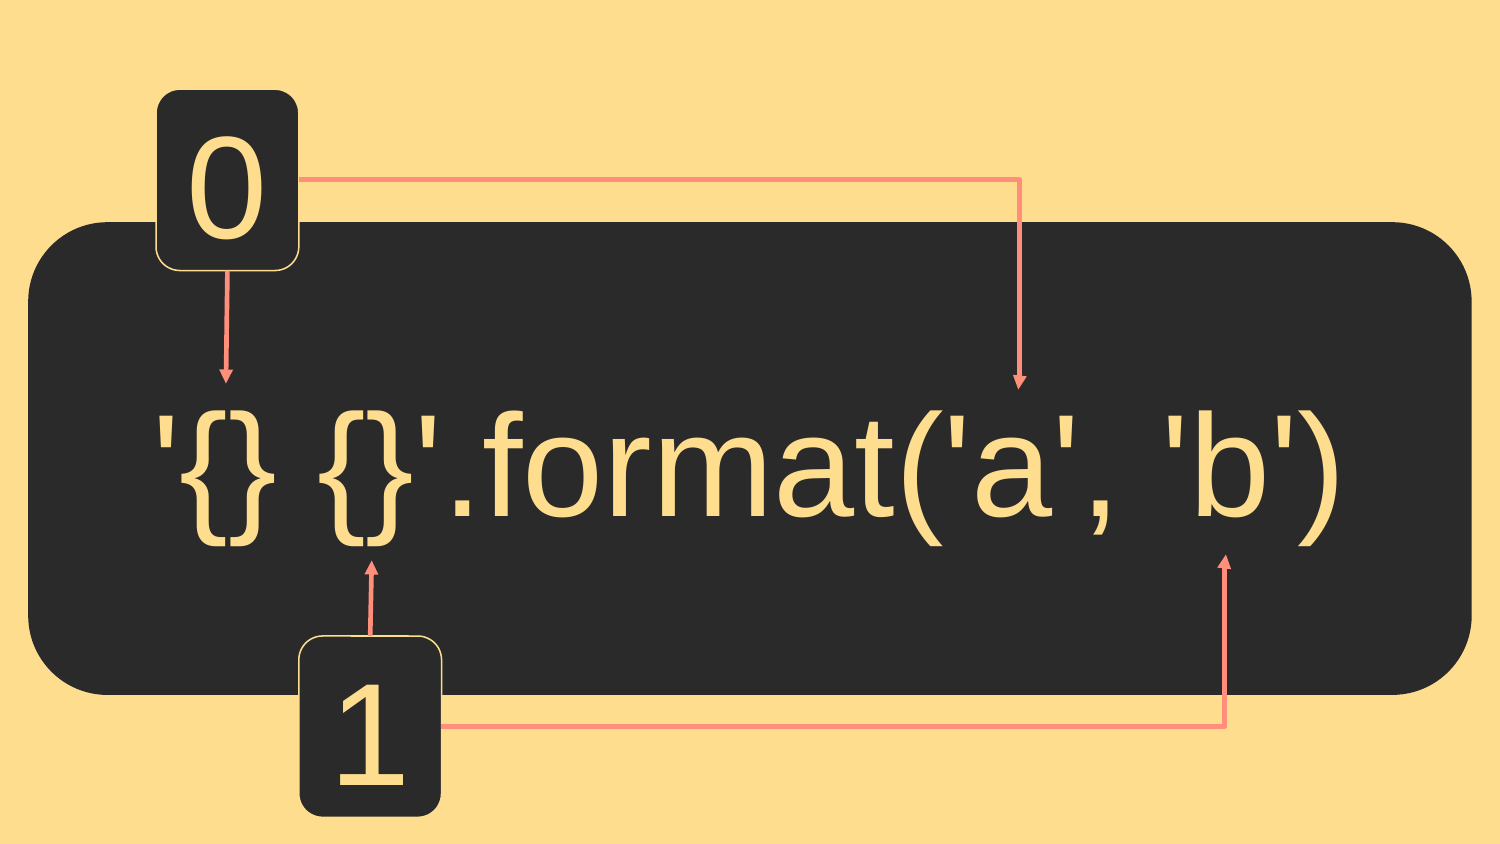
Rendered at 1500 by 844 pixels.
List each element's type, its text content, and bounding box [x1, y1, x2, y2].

text_box '{} {}'.format('a', 'b') [28, 222, 1471, 695]
text_box 0 [156, 89, 299, 271]
text_box 1 [298, 635, 442, 818]
